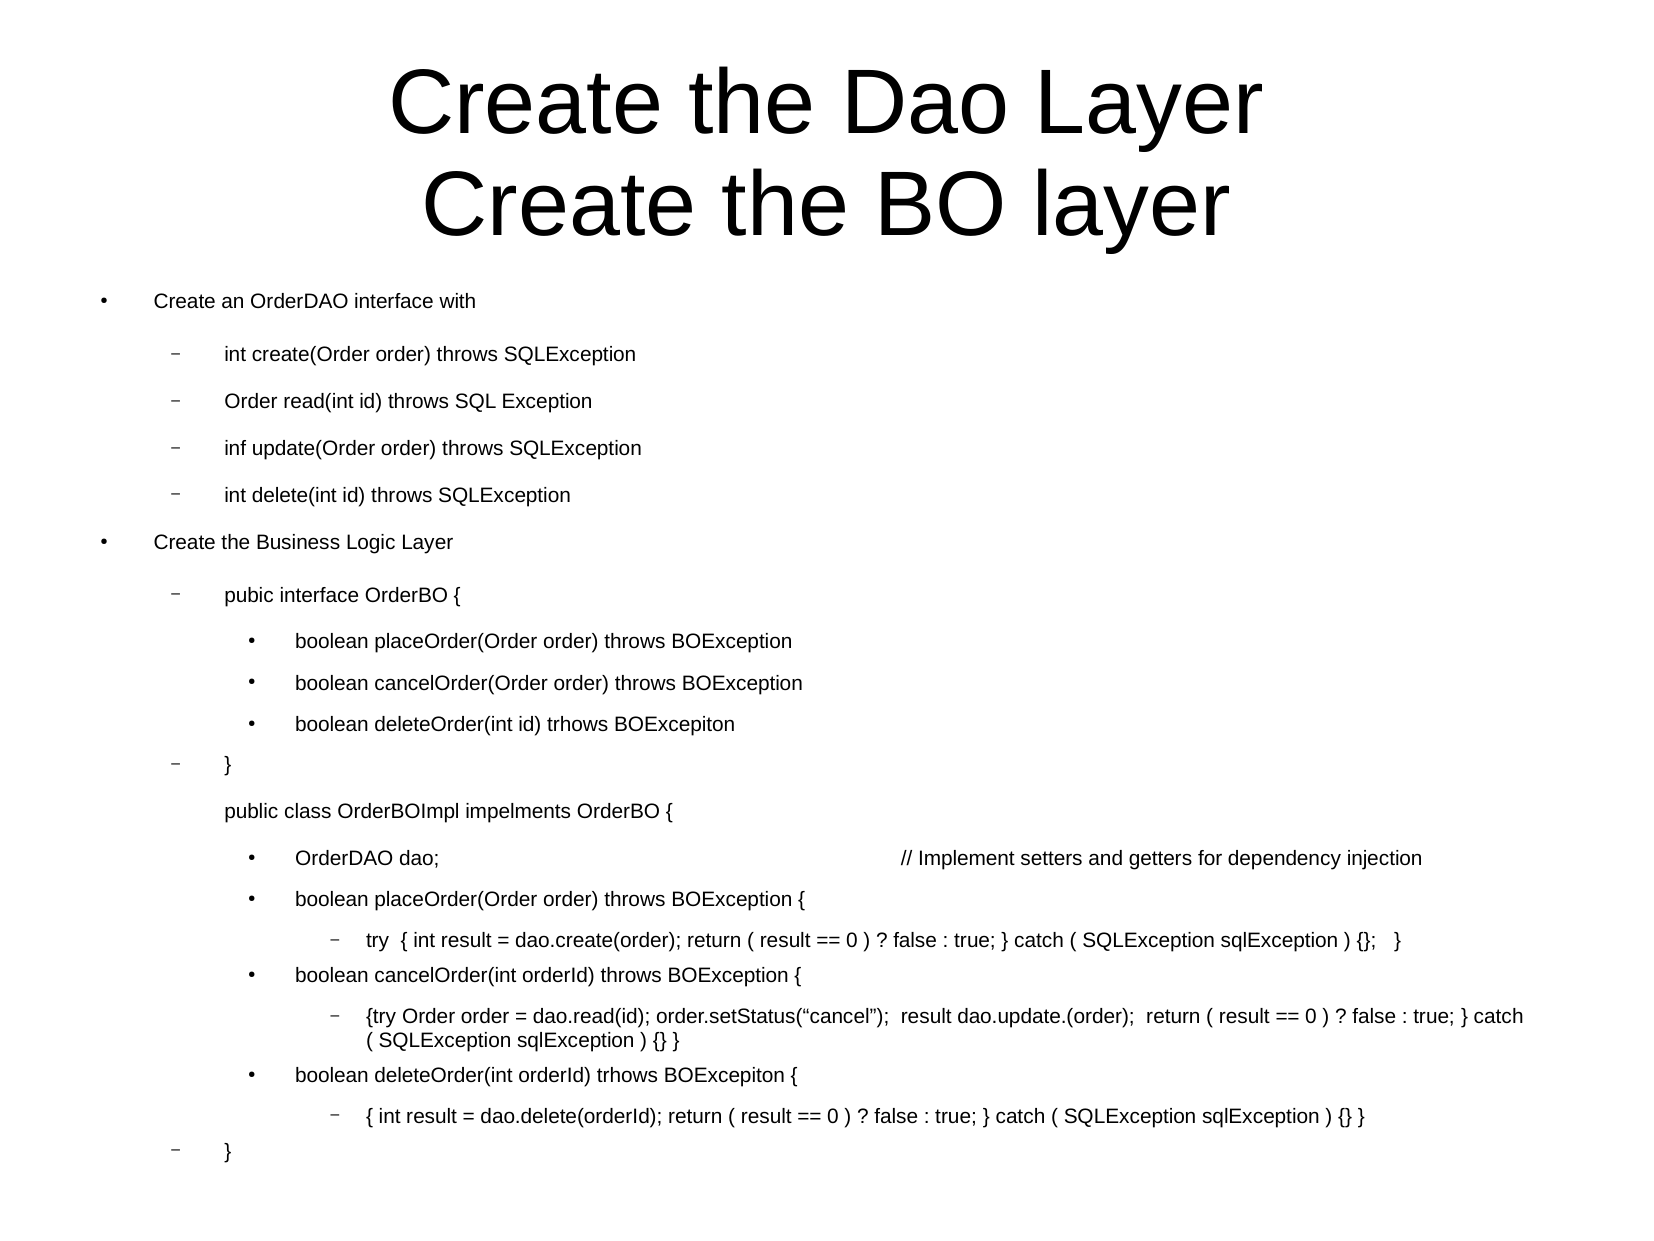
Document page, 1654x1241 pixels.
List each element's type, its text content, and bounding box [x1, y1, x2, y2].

list Create an OrderDAO interface with int create(Order order) throws SQLException Order read(int id) throws SQL Exception inf update(Order order) throws SQLException int delete(int id) throws SQLException Create the Business Logic Layer pubic interface OrderBO { boolean placeOrder(Order order) throws BOException boolean cancelOrder(Order order) throws BOException boolean deleteOrder(int id) trhows BOExcepiton } public class OrderBOImpl impelments OrderBO { OrderDAO dao; // Implement setters and getters for dependency injection boolean placeOrder(Order order) throws BOException { try { int result = dao.create(order); return ( result == 0 ) ? false : true; } catch ( SQLException sqlException ) {}; } boolean cancelOrder(int orderId) throws BOException { {try Order order = dao.read(id); order.setStatus(“cancel”); result dao.update.(order); return ( result == 0 ) ? false : true; } catch ( SQLException sqlException ) {} } boolean deleteOrder(int orderId) trhows BOExcepiton { { int result = dao.delete(orderId); return ( result == 0 ) ? false : true; } catch ( SQLException sqlException ) {} } } [82, 290, 1606, 1201]
title Create the Dao Layer Create the BO layer [82, 49, 1571, 257]
